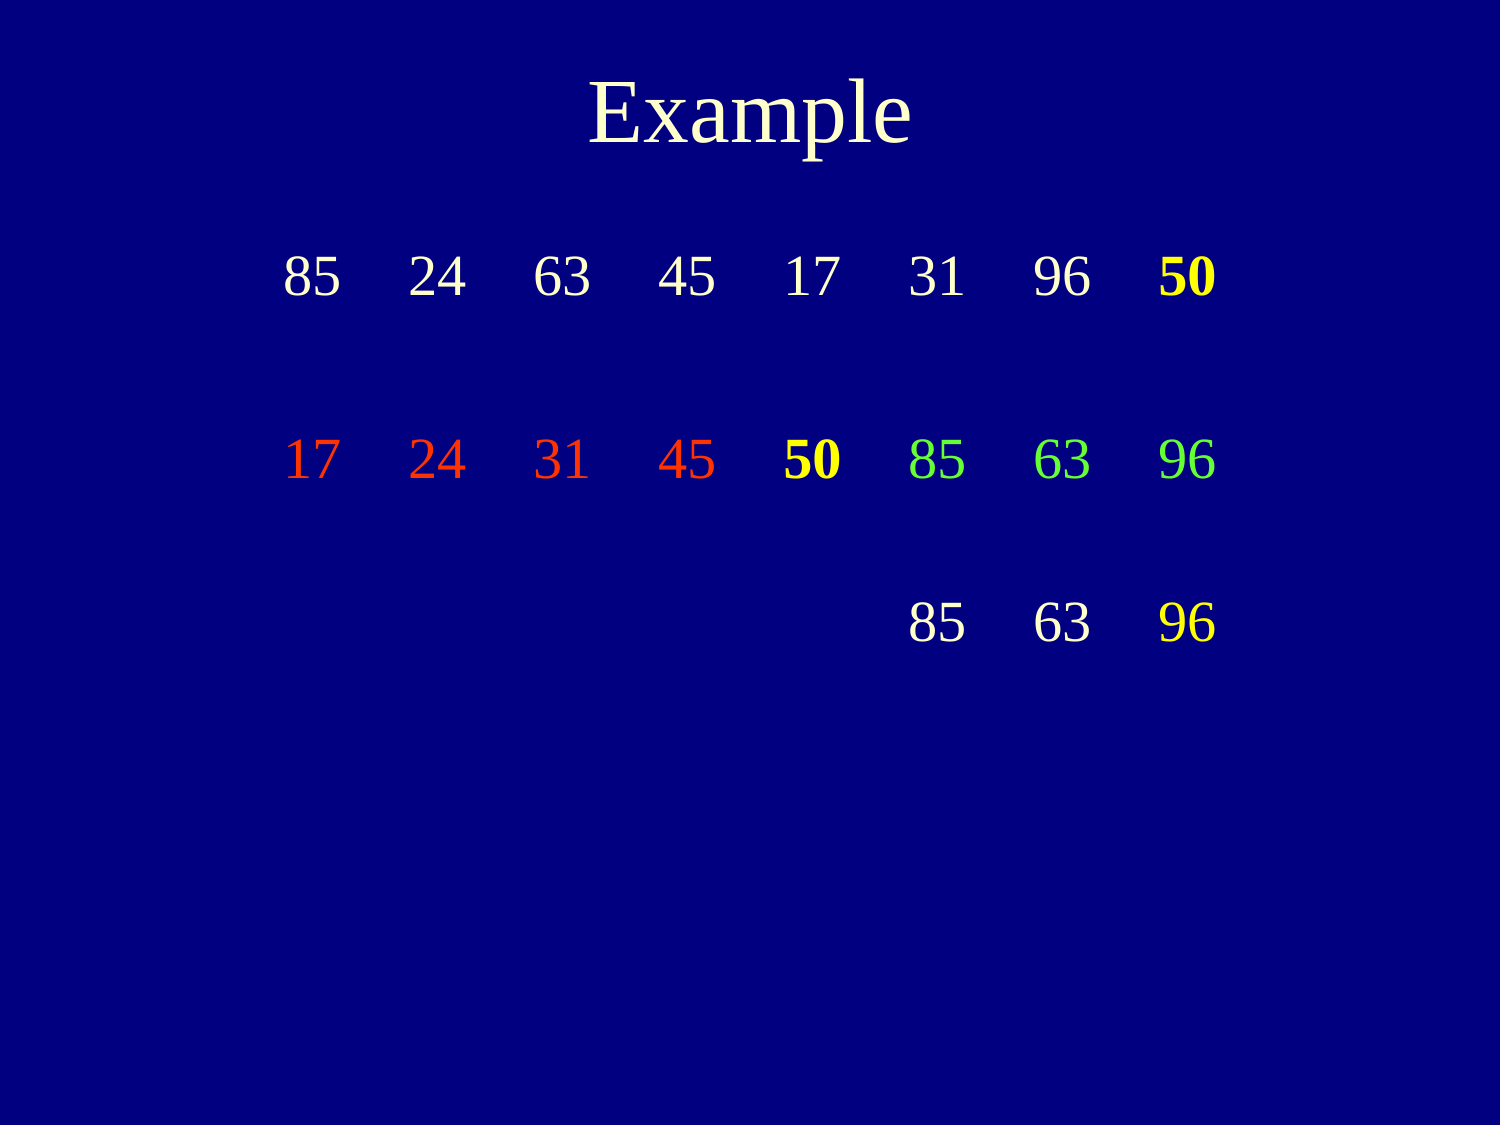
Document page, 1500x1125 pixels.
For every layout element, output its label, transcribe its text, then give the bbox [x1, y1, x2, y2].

table_header 50 [750, 413, 875, 512]
table_header 45 [625, 229, 750, 325]
table_header 85 [875, 575, 1000, 675]
table_header 63 [1000, 575, 1125, 675]
table_header 24 [375, 229, 500, 325]
table_header 50 [1125, 229, 1250, 325]
table_header 45 [625, 413, 750, 512]
table_header 17 [750, 229, 875, 325]
table_header 24 [375, 413, 500, 512]
table_header 63 [1000, 413, 1125, 512]
title Example [22, 43, 1480, 169]
table_header 31 [875, 229, 1000, 325]
table_header 96 [1125, 413, 1250, 512]
table_header 85 [250, 229, 375, 325]
table_header 85 [875, 413, 1000, 512]
table_header 96 [1000, 229, 1125, 325]
table_header 31 [500, 413, 625, 512]
table_header 63 [500, 229, 625, 325]
table_header 17 [250, 413, 375, 512]
table_header 96 [1125, 575, 1250, 675]
